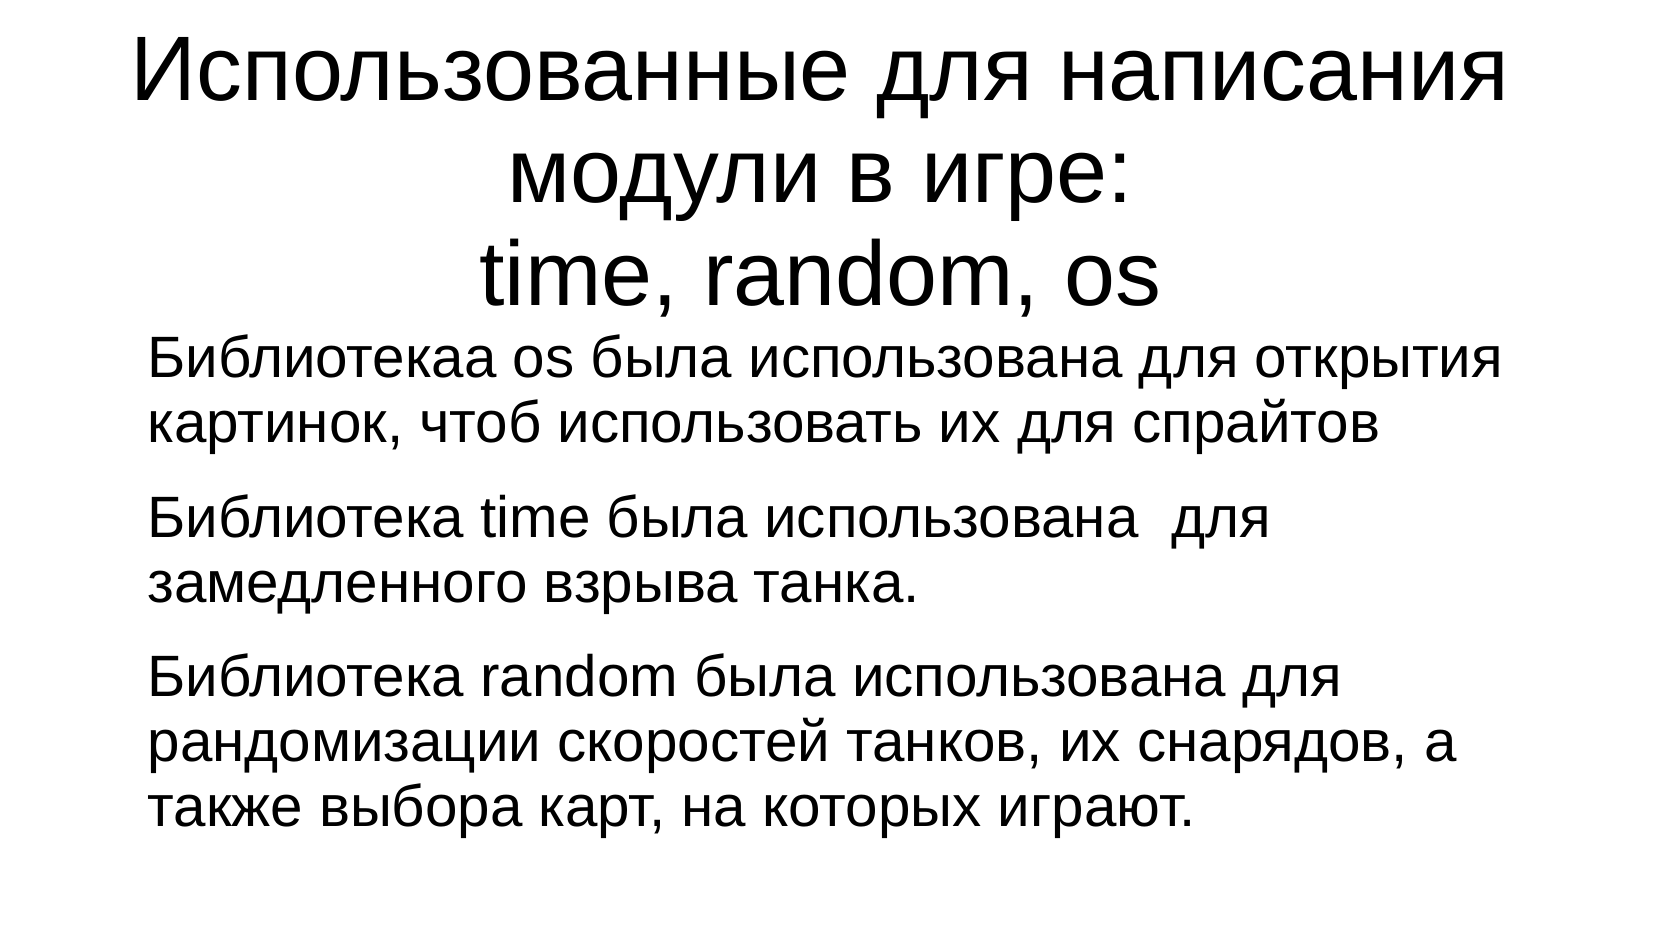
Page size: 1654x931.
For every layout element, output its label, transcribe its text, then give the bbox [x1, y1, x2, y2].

list Библиотекаа os была использована для открытия картинок, чтоб использовать их для спрайтов Библиотека time была использована для замедленного взрыва танка. Библиотека random была использована для рандомизации скоростей танков, их снарядов, а также выбора карт, на которых играют. [76, 324, 1565, 865]
title Использованные для написания модули в игре: time, random, os [76, 17, 1565, 324]
